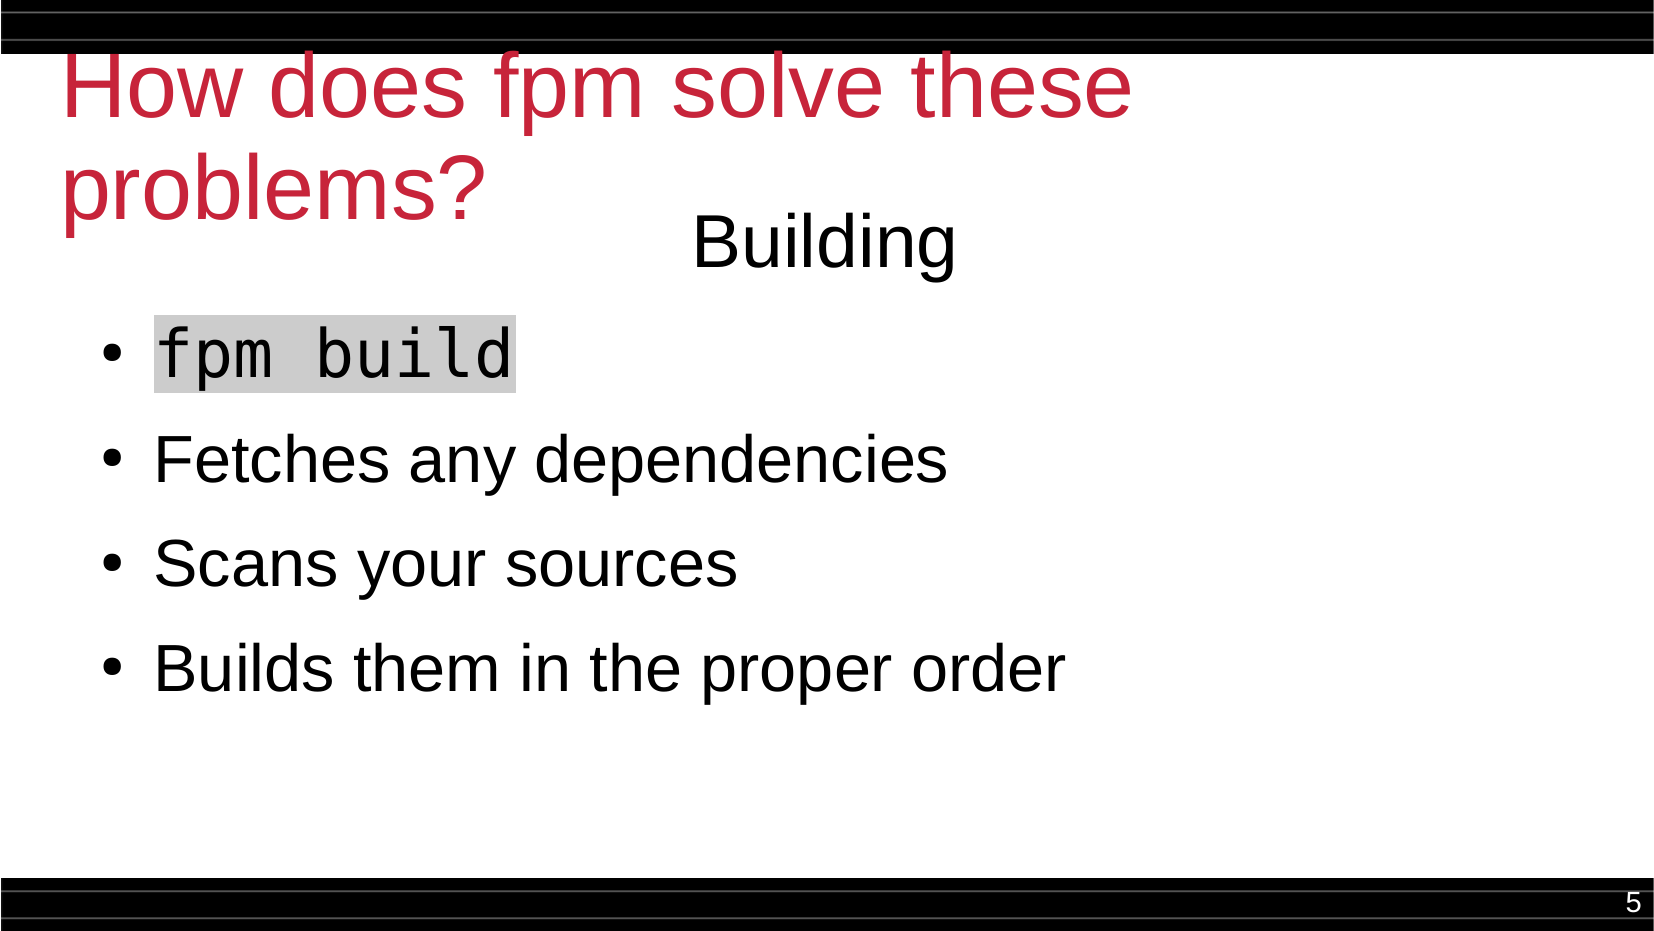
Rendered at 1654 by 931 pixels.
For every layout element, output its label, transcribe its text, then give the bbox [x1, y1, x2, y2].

title How does fpm solve these problems? [60, 78, 1591, 183]
picture [1, 878, 1654, 931]
list fpm build Fetches any dependencies Scans your sources Builds them in the proper order [82, 315, 1571, 826]
picture [1, 0, 1654, 54]
title Building [60, 183, 1591, 301]
